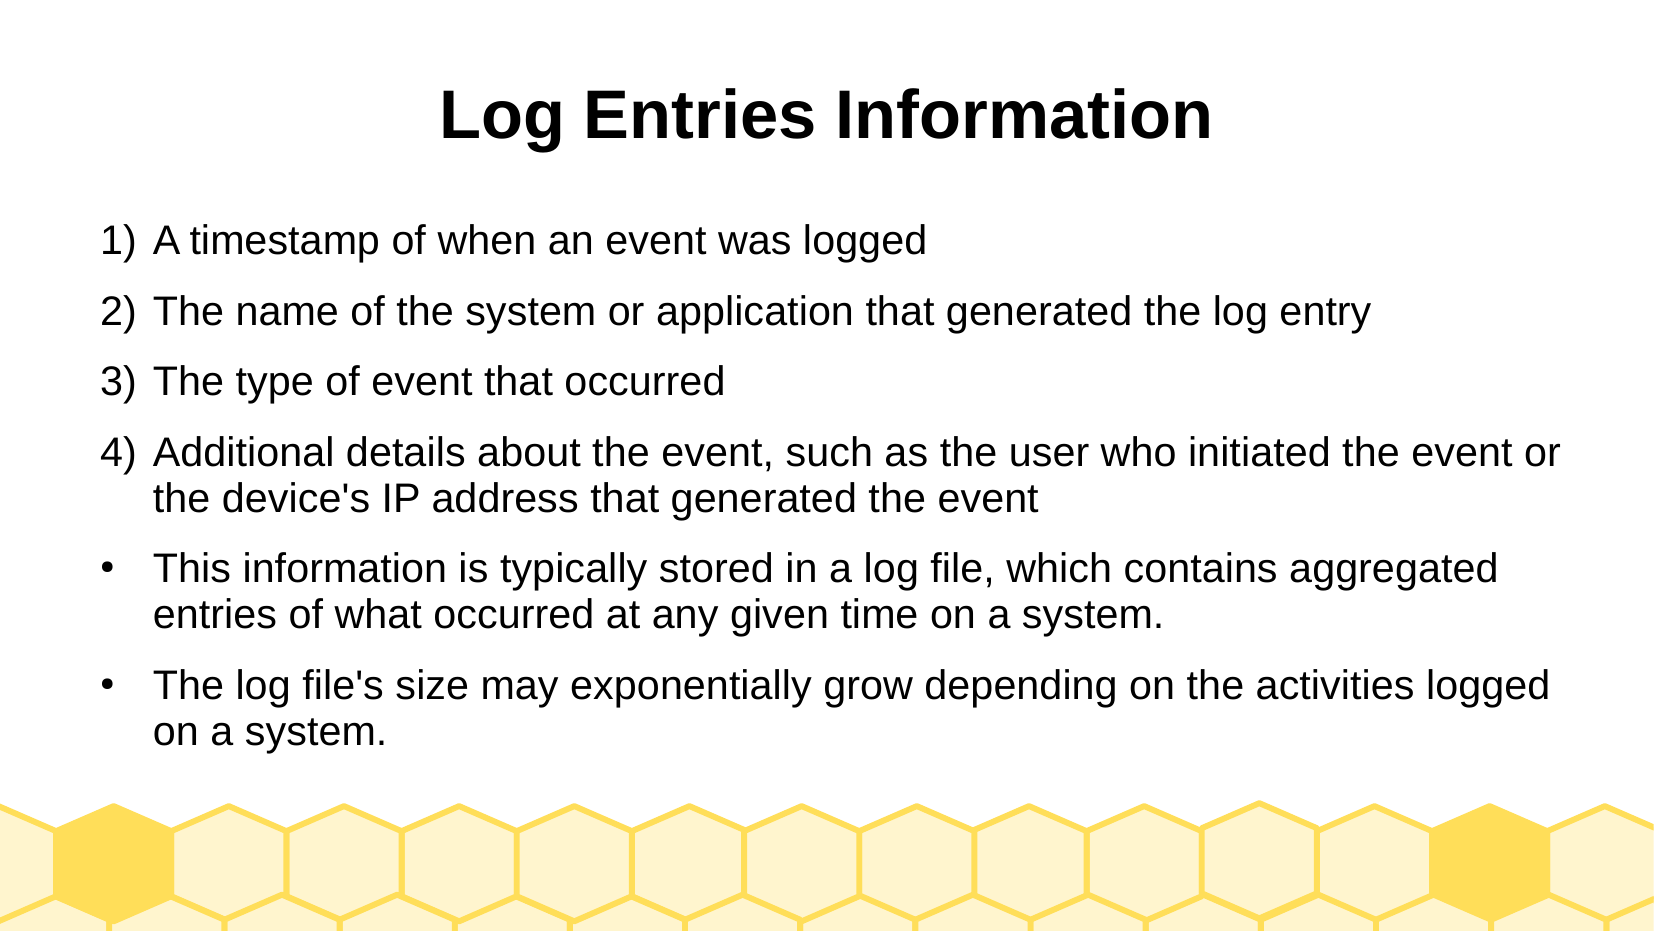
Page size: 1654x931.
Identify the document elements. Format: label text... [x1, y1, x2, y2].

title Log Entries Information [82, 37, 1571, 193]
list A timestamp of when an event was logged The name of the system or application that generated the log entry The type of event that occurred Additional details about the event, such as the user who initiated the event or the device's IP address that generated the event This information is typically stored in a log file, which contains aggregated entries of what occurred at any given time on a system. The log file's size may exponentially grow depending on the activities logged on a system. [82, 217, 1571, 758]
